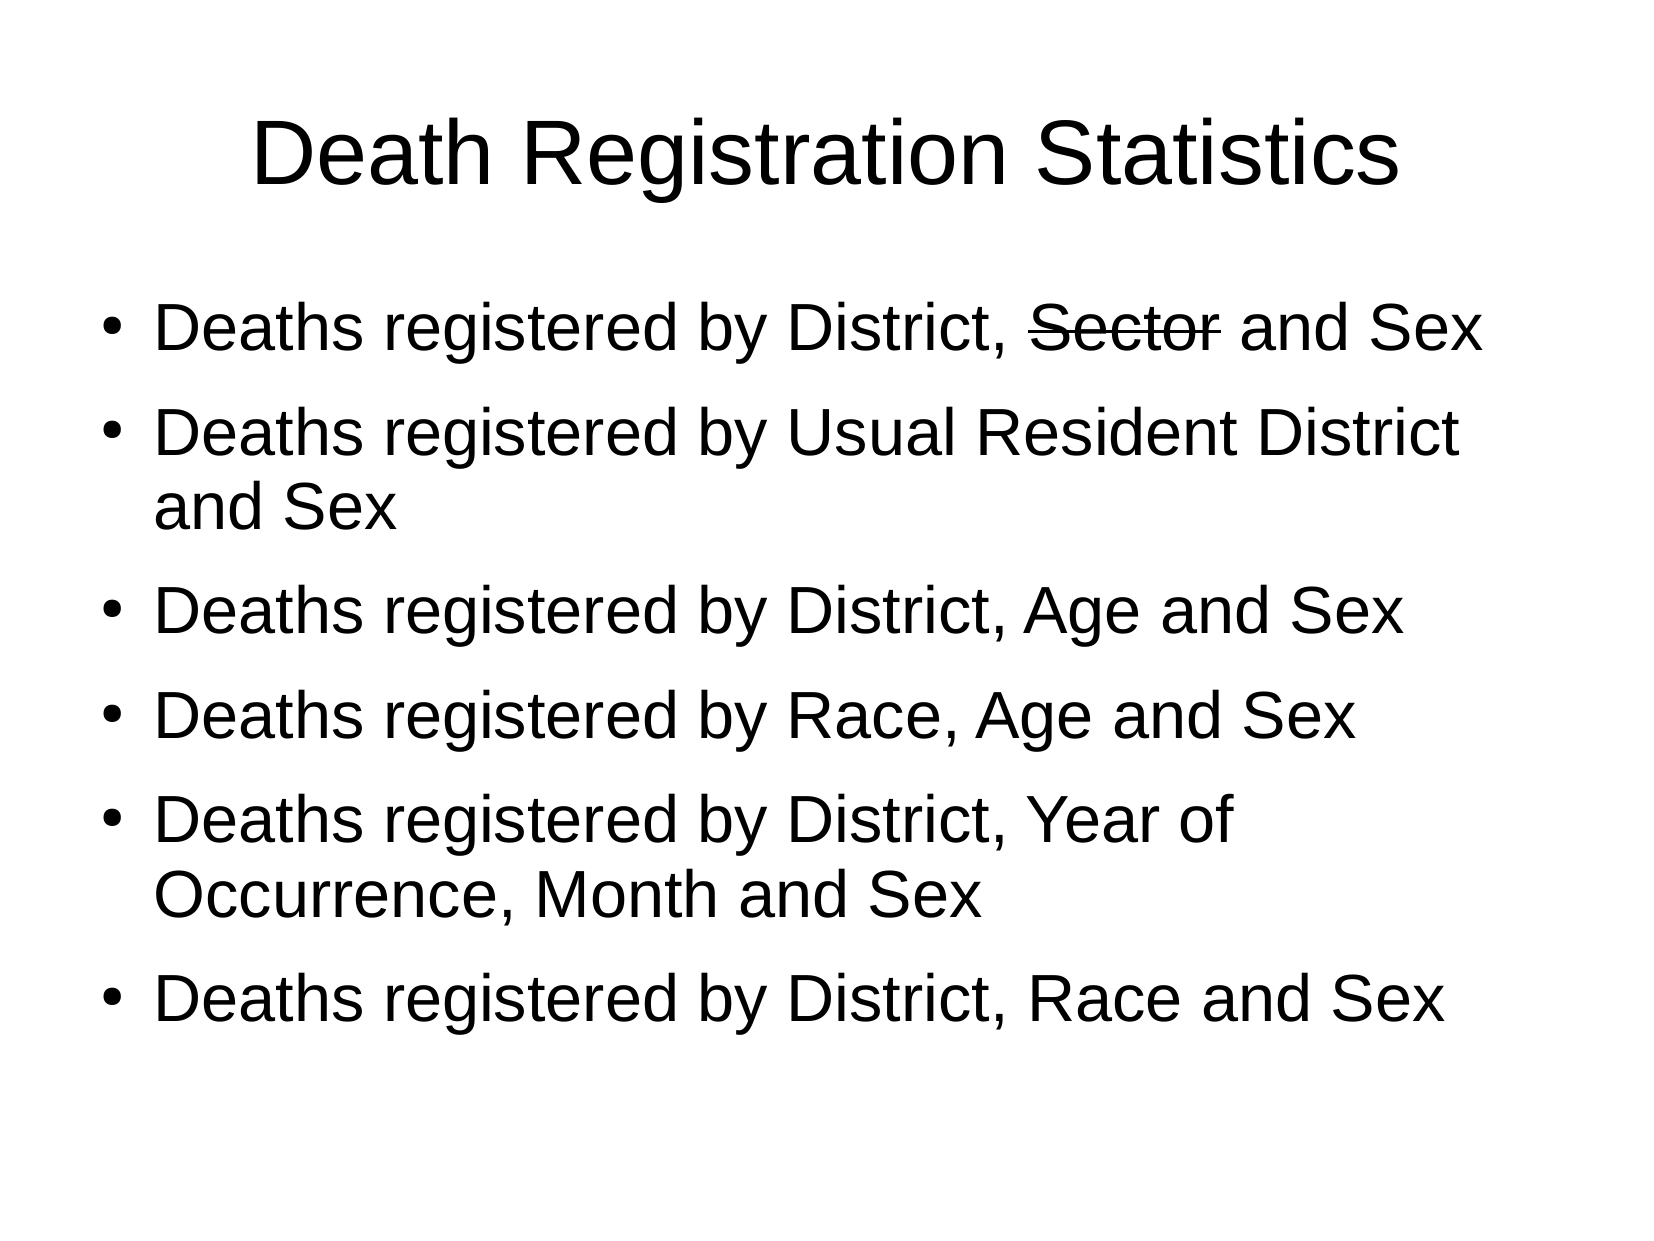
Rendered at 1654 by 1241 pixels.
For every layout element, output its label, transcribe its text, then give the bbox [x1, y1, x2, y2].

list Deaths registered by District, Sector and Sex Deaths registered by Usual Resident District and Sex Deaths registered by District, Age and Sex Deaths registered by Race, Age and Sex Deaths registered by District, Year of Occurrence, Month and Sex Deaths registered by District, Race and Sex [82, 290, 1571, 1109]
title Death Registration Statistics [82, 56, 1571, 250]
